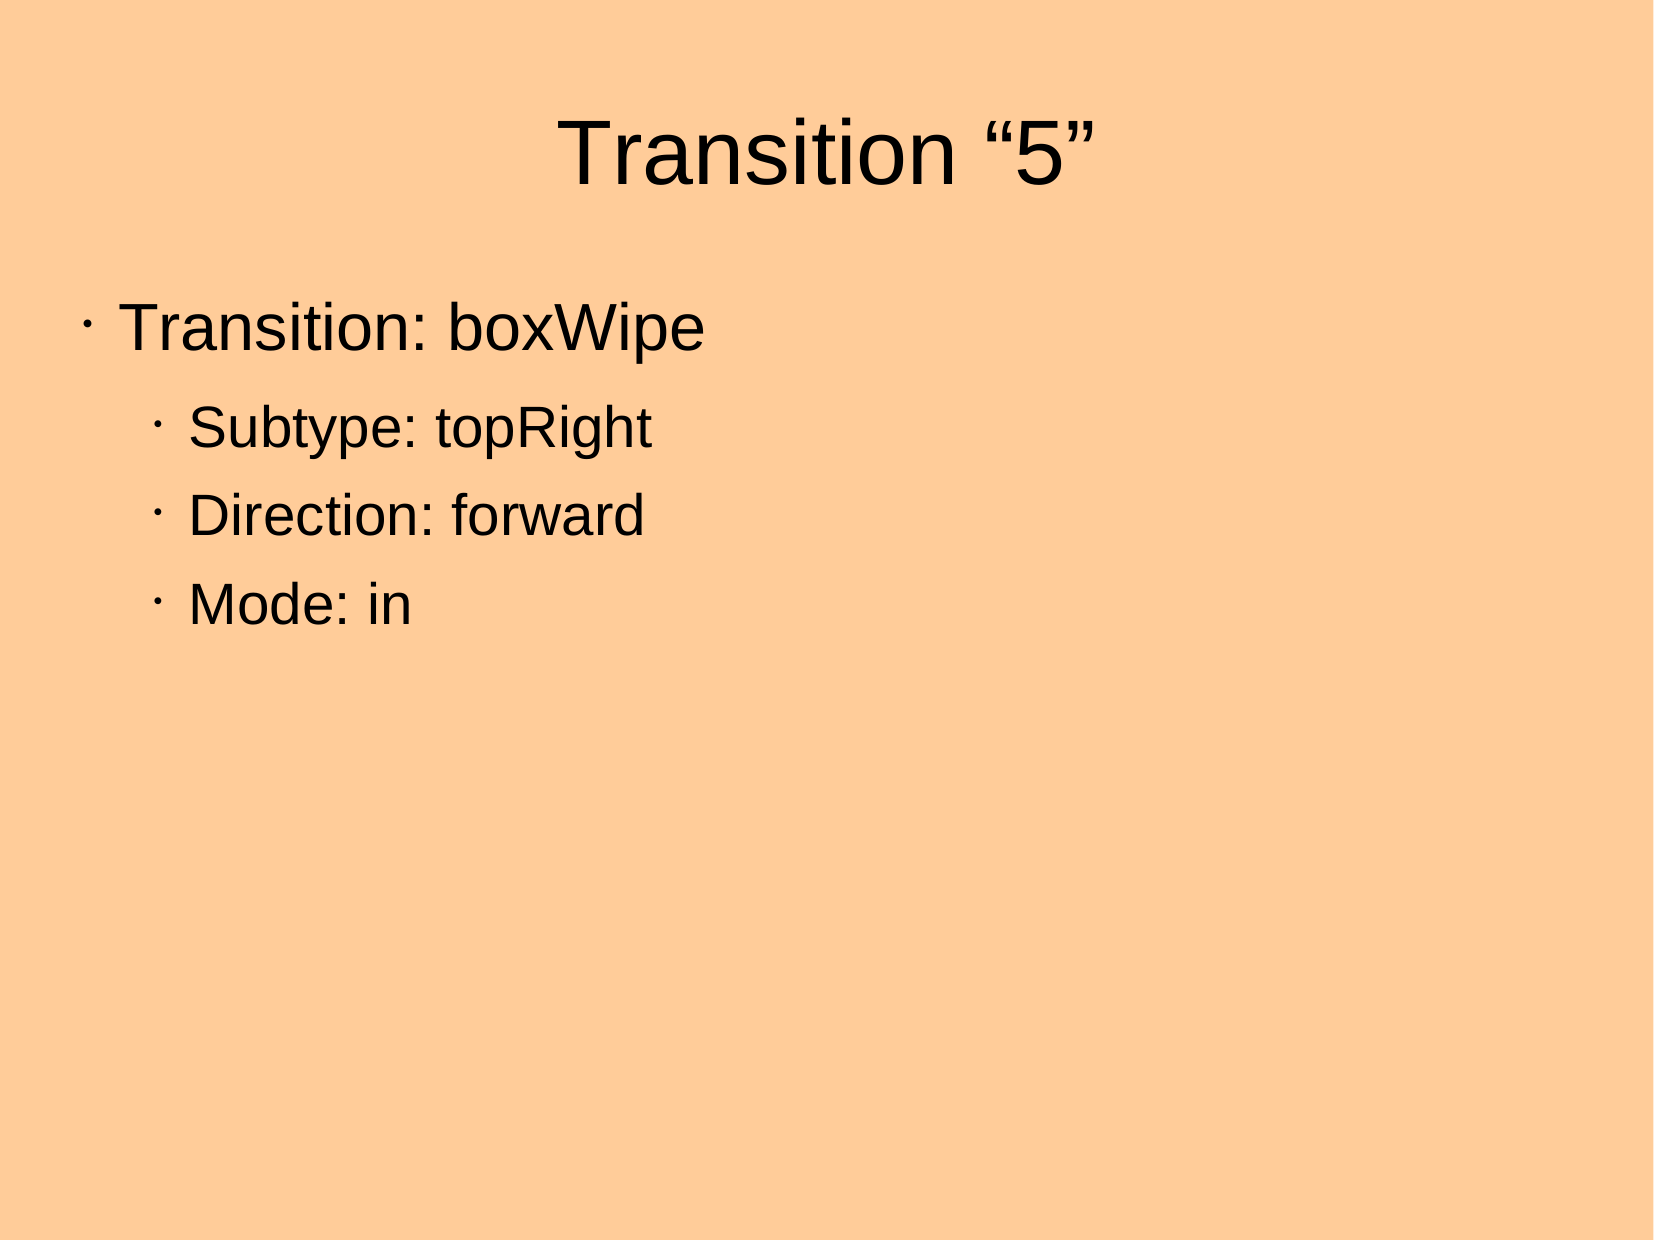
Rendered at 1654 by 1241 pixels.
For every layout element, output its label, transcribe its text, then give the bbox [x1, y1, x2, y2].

title Transition “5” [82, 49, 1571, 257]
list Transition: boxWipe Subtype: topRight Direction: forward Mode: in [82, 290, 1571, 1080]
